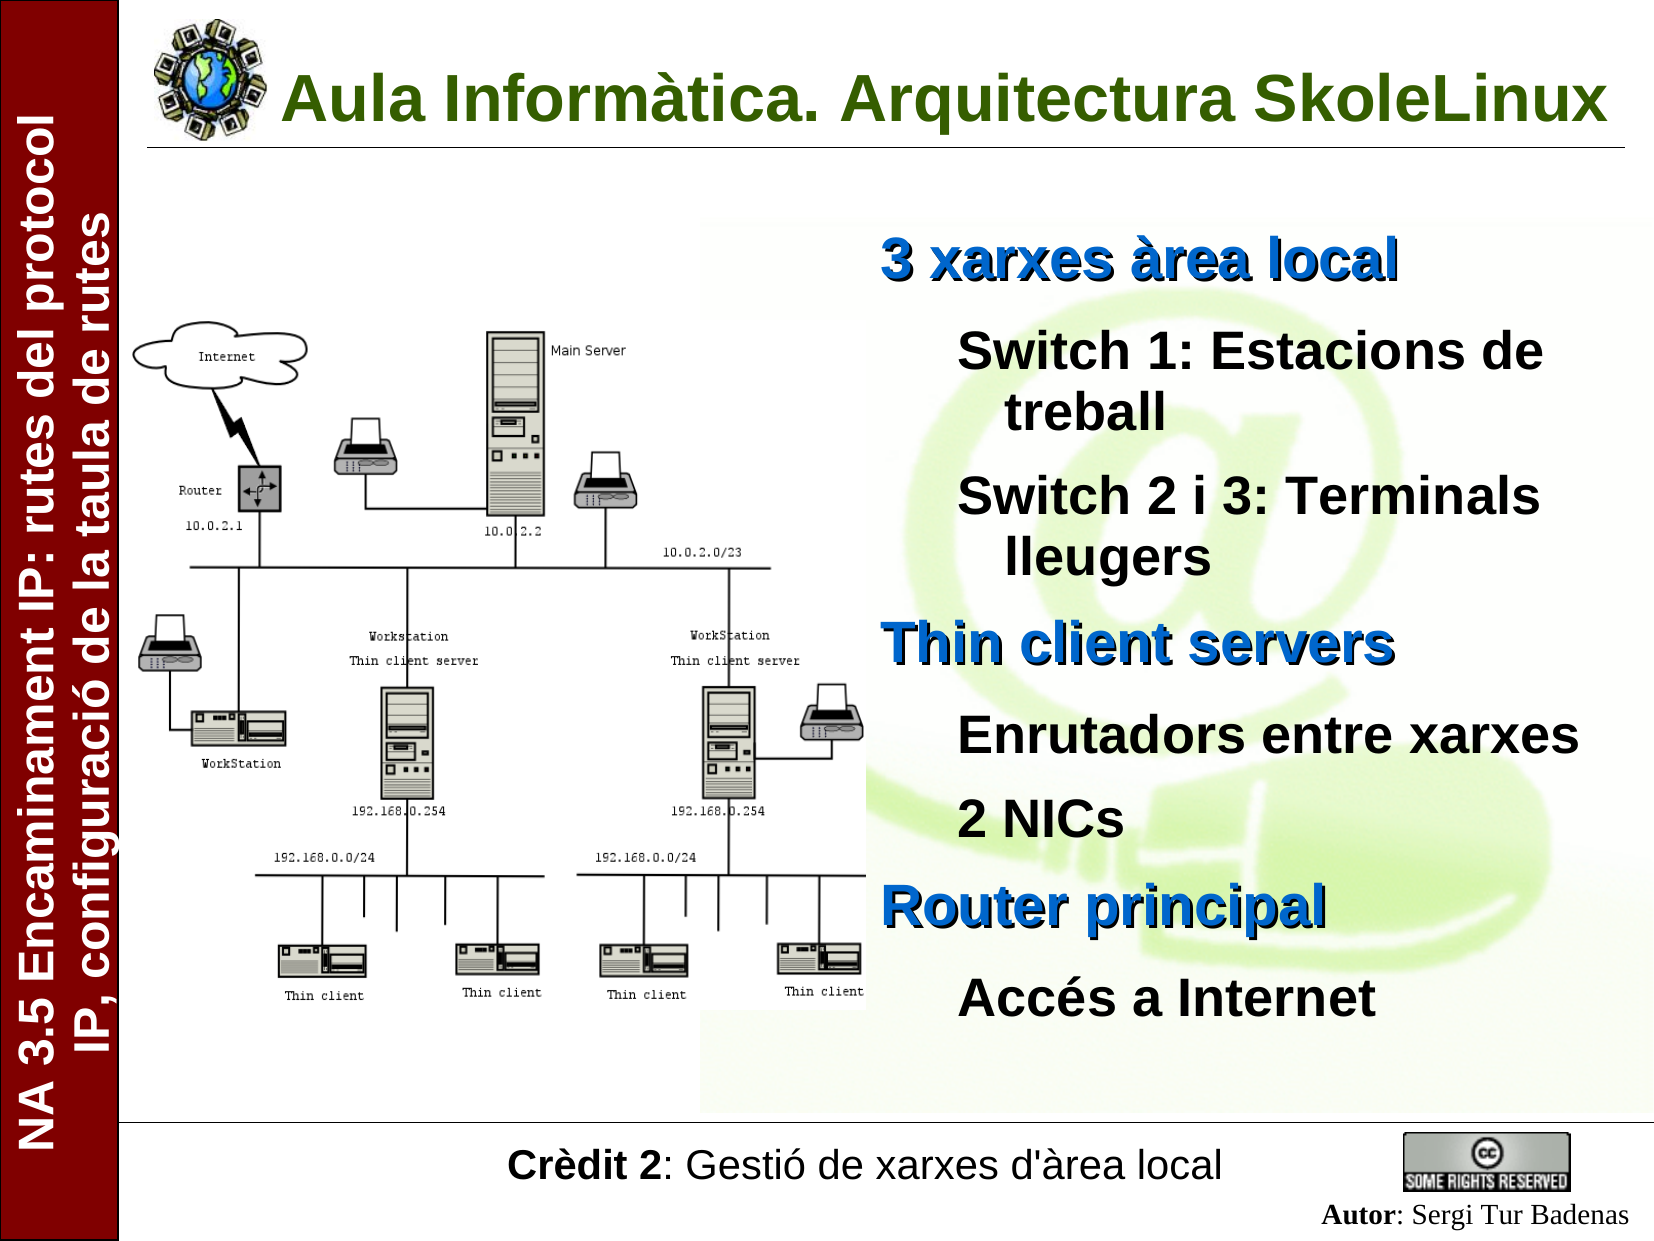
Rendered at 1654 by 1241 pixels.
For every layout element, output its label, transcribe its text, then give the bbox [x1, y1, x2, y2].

list 3 xarxes àrea local Switch 1: Estacions de treball Switch 2 i 3: Terminals lleugers Thin client servers Enrutadors entre xarxes 2 NICs Router principal Accés a Internet [862, 226, 1654, 1093]
title Aula Informàtica. Arquitectura SkoleLinux [183, 49, 1654, 148]
picture [130, 217, 1654, 1113]
picture [1403, 1132, 1571, 1192]
picture [154, 19, 268, 142]
